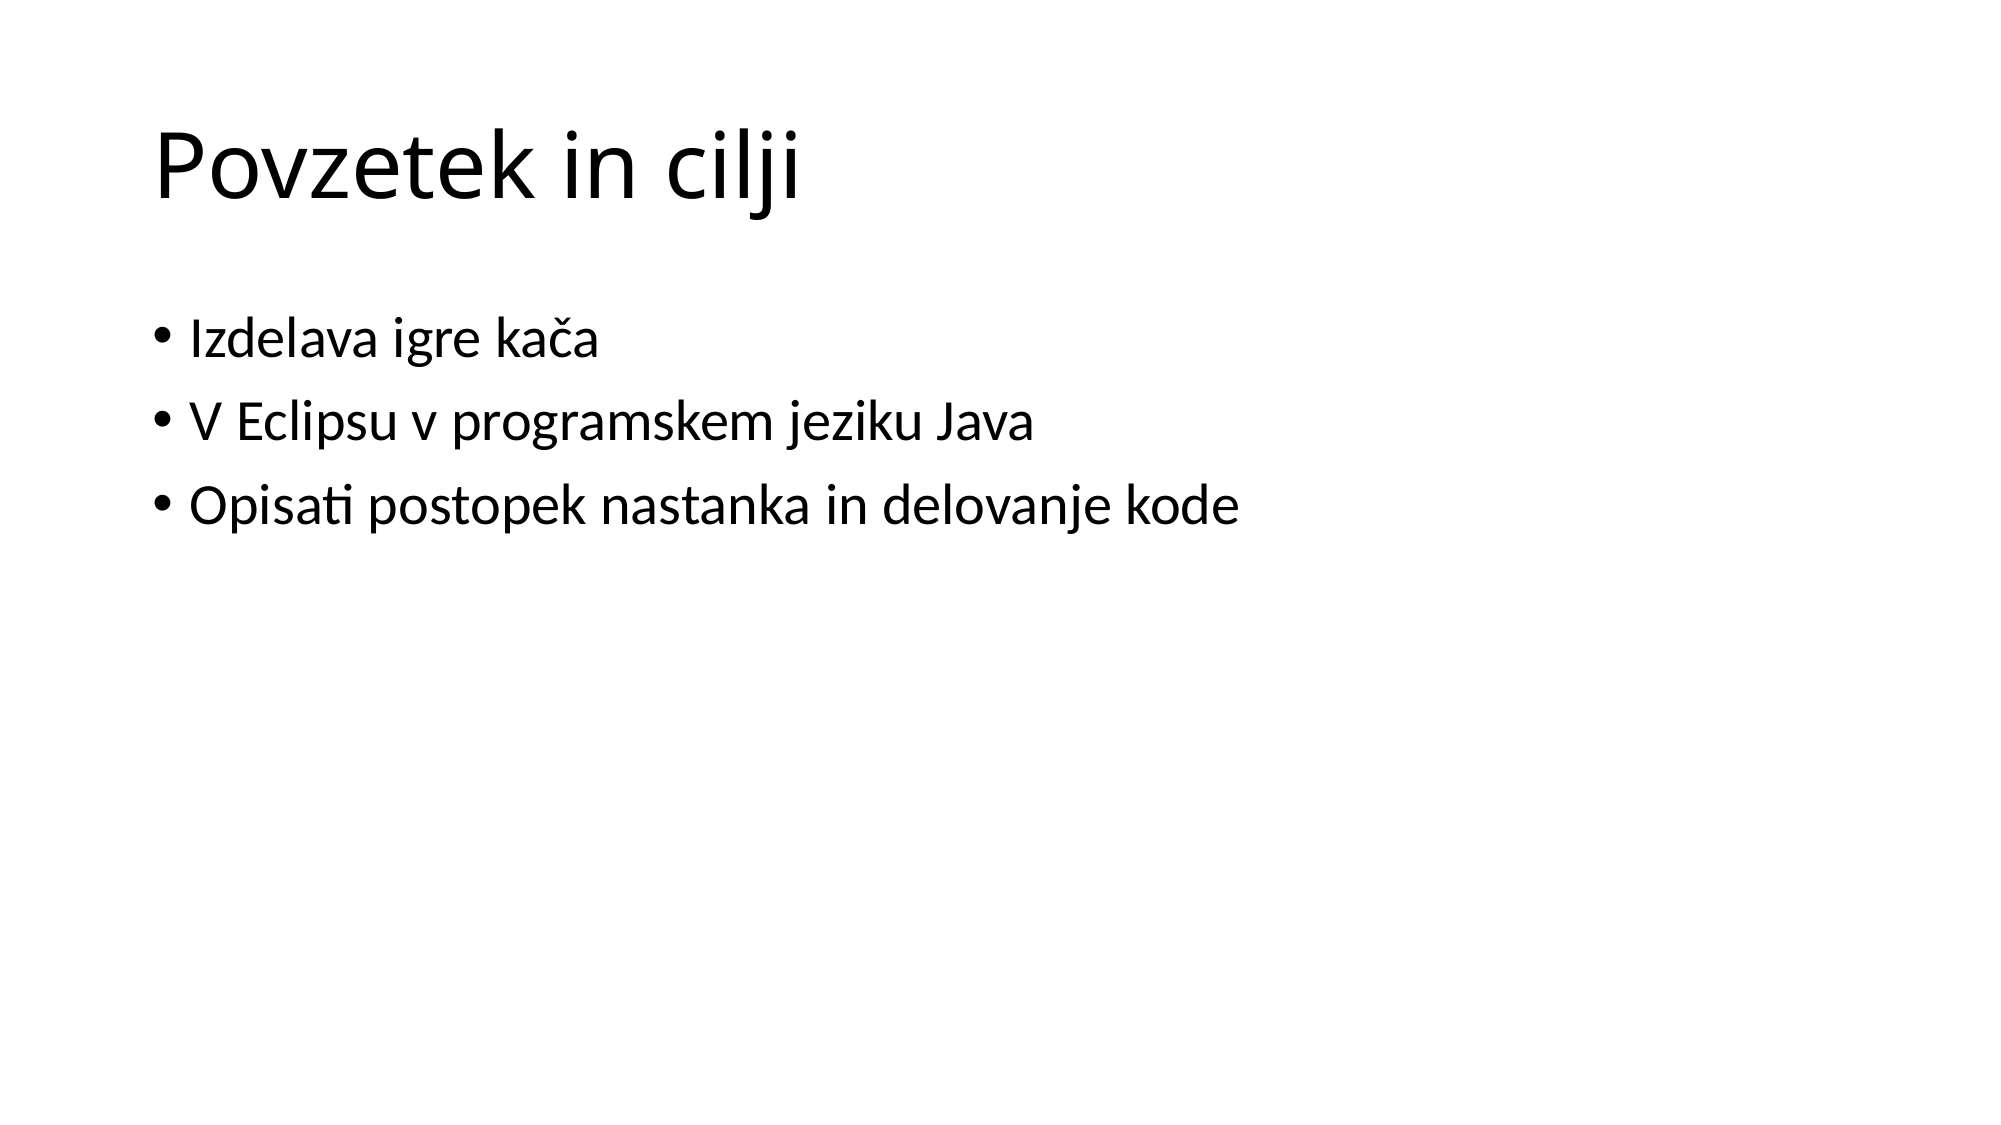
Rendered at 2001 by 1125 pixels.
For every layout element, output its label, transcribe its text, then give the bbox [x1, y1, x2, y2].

title Povzetek in cilji [137, 59, 1863, 278]
list Izdelava igre kača V Eclipsu v programskem jeziku Java Opisati postopek nastanka in delovanje kode [137, 299, 1863, 1014]
